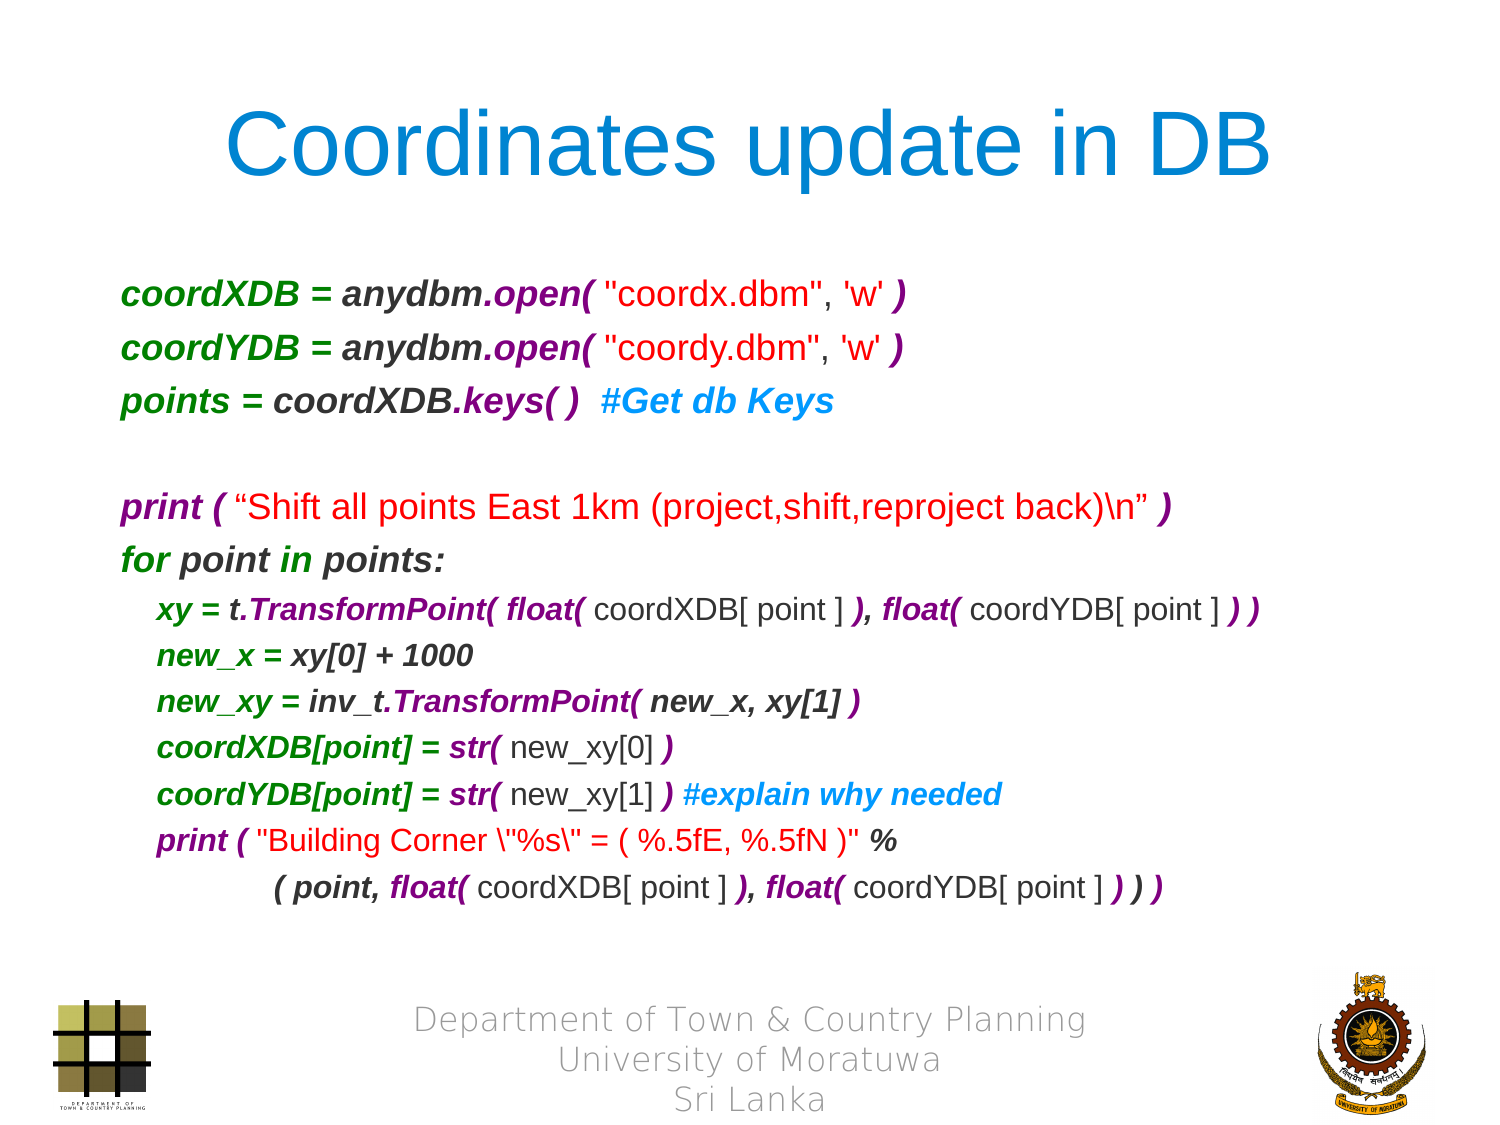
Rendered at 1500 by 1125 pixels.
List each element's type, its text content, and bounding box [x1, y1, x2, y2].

list coordXDB = anydbm.open( "coordx.dbm", 'w' ) coordYDB = anydbm.open( "coordy.dbm", 'w' ) points = coordXDB.keys( ) #Get db Keys print ( “Shift all points East 1km (project,shift,reproject back)\n” ) for point in points: xy = t.TransformPoint( float( coordXDB[ point ] ), float( coordYDB[ point ] ) ) new_x = xy[0] + 1000 new_xy = inv_t.TransformPoint( new_x, xy[1] ) coordXDB[point] = str( new_xy[0] ) coordYDB[point] = str( new_xy[1] ) #explain why needed print ( "Building Corner \"%s\" = ( %.5fE, %.5fN )" % ( point, float( coordXDB[ point ] ), float( coordYDB[ point ] ) ) ) [75, 262, 1426, 916]
picture [53, 1000, 151, 1110]
picture [1312, 966, 1435, 1125]
title Coordinates update in DB [75, 45, 1426, 233]
